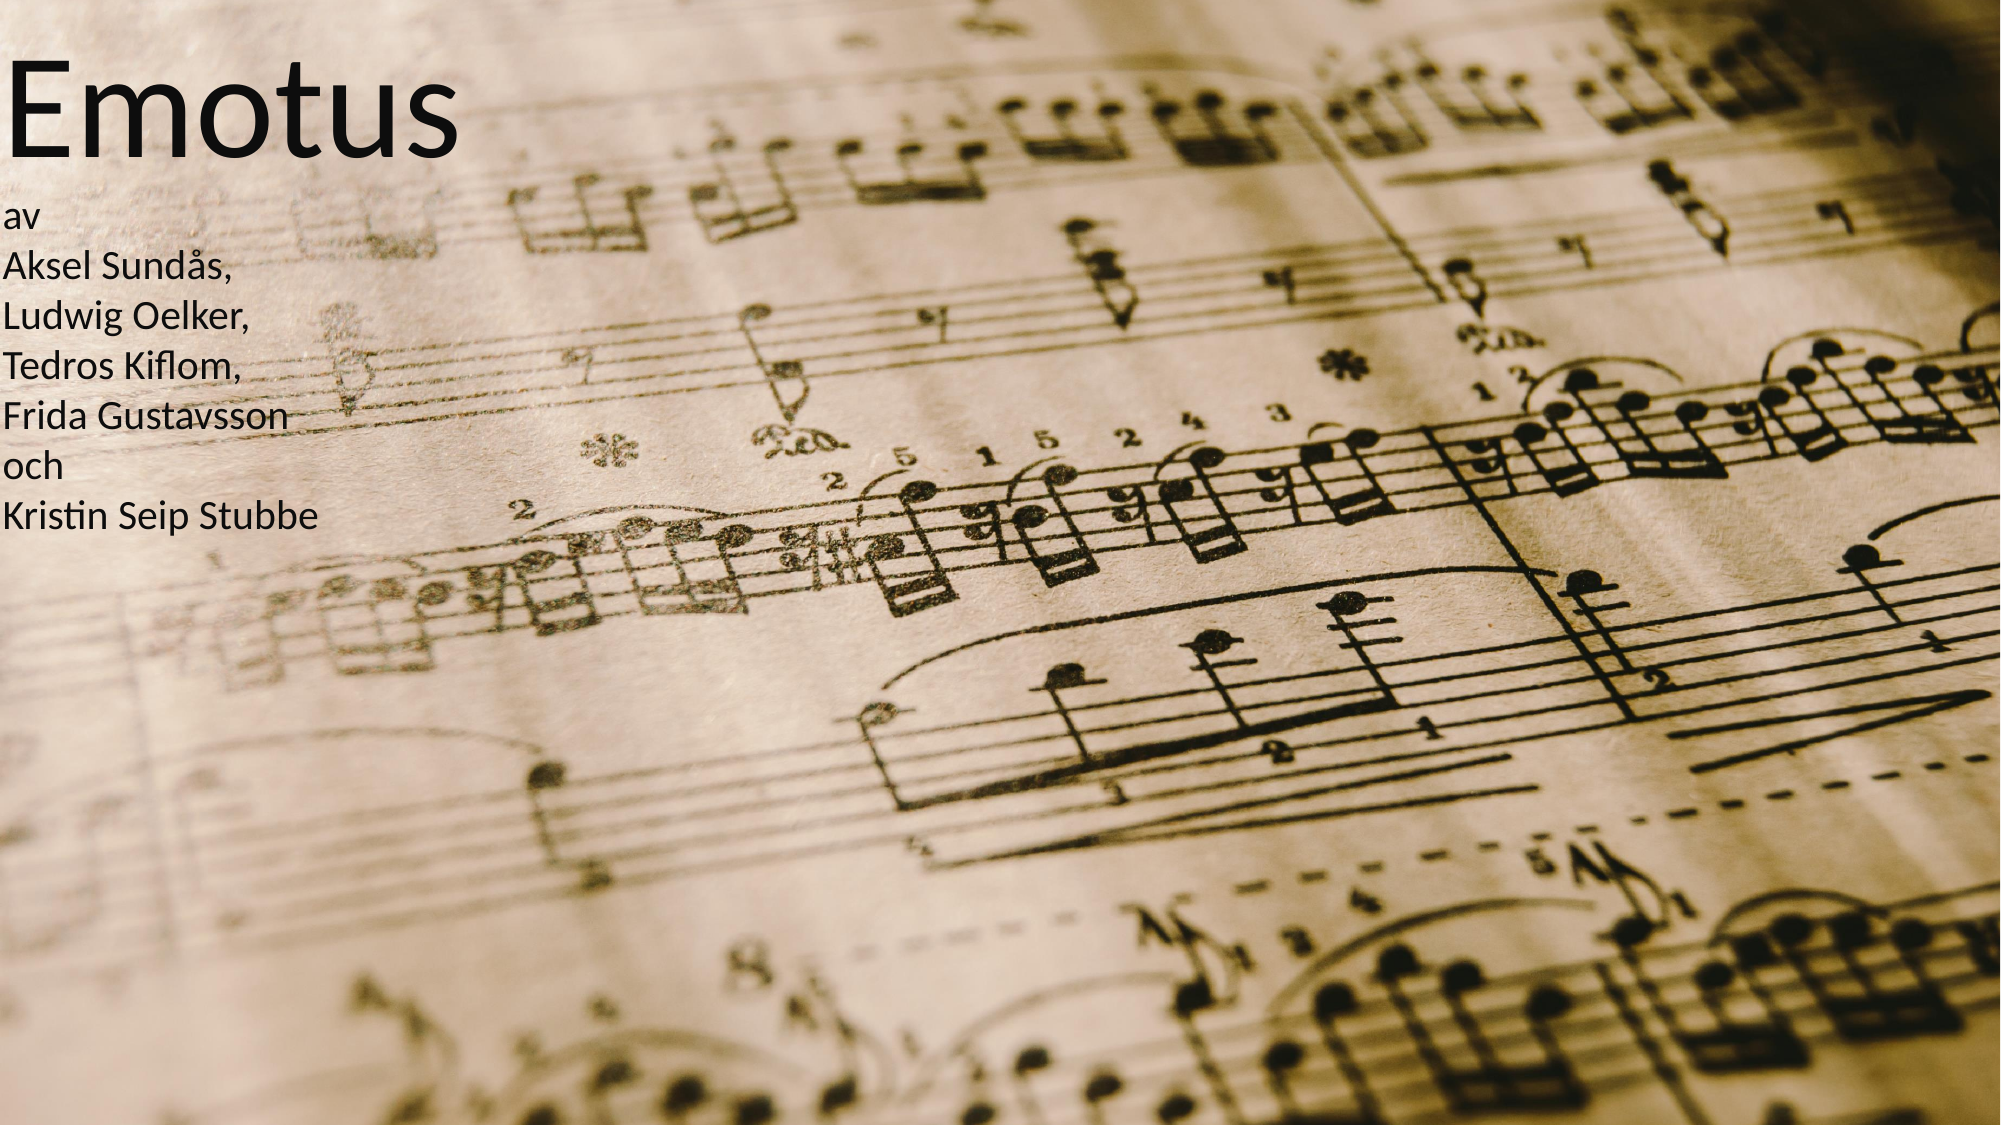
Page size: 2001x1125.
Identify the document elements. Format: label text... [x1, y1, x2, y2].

picture [0, 0, 2000, 1125]
text_box Emotus av Aksel Sundås, Ludwig Oelker, Tedros Kiflom, Frida Gustavsson och Kristin Seip Stubbe [0, 0, 1075, 551]
